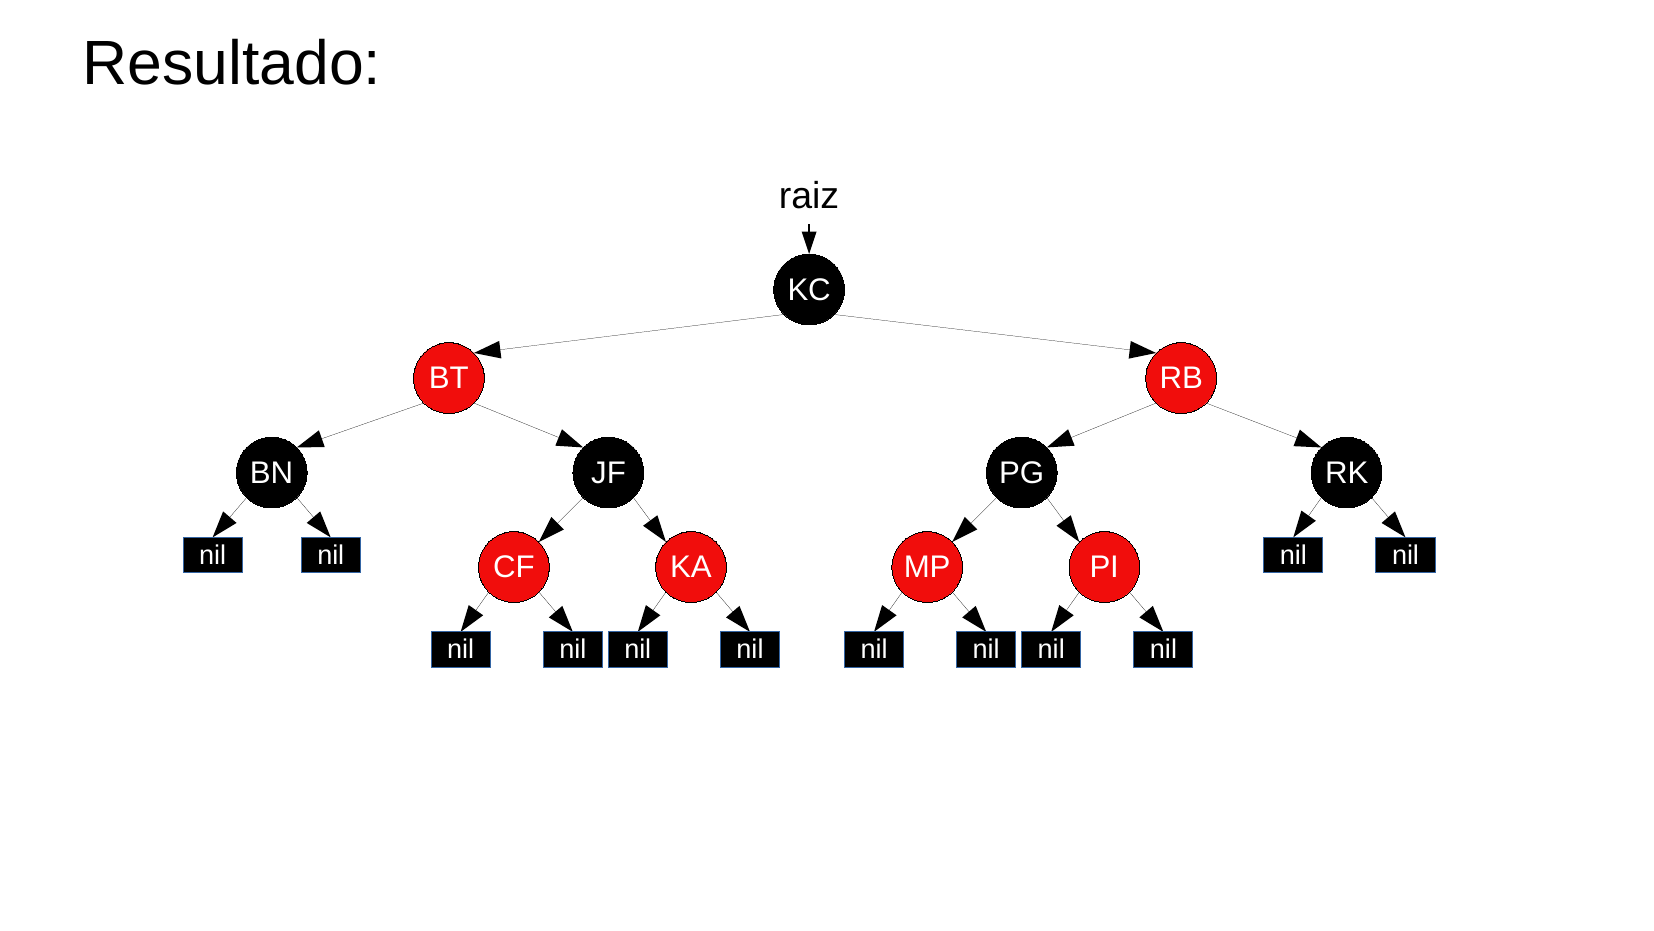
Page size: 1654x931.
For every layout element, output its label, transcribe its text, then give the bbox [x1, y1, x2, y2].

text_box nil [1133, 631, 1193, 668]
text_box nil [844, 631, 904, 668]
text_box BN [236, 437, 308, 508]
text_box nil [720, 631, 780, 668]
text_box MP [891, 531, 963, 603]
text_box PG [986, 437, 1058, 508]
text_box nil [608, 631, 668, 668]
text_box nil [1021, 631, 1081, 668]
text_box nil [301, 537, 361, 573]
text_box raiz [764, 167, 855, 225]
text_box CF [478, 531, 550, 603]
text_box nil [1263, 537, 1323, 573]
text_box RB [1145, 342, 1217, 414]
text_box nil [183, 537, 243, 573]
text_box BT [413, 342, 485, 414]
text_box RK [1311, 437, 1382, 508]
text_box JF [572, 437, 644, 508]
text_box nil [956, 631, 1016, 668]
text_box nil [431, 631, 491, 668]
text_box nil [1375, 537, 1436, 573]
title Resultado: [82, 0, 438, 133]
text_box nil [543, 631, 603, 668]
text_box PI [1069, 531, 1140, 603]
text_box KA [655, 531, 727, 603]
text_box KC [773, 254, 845, 325]
